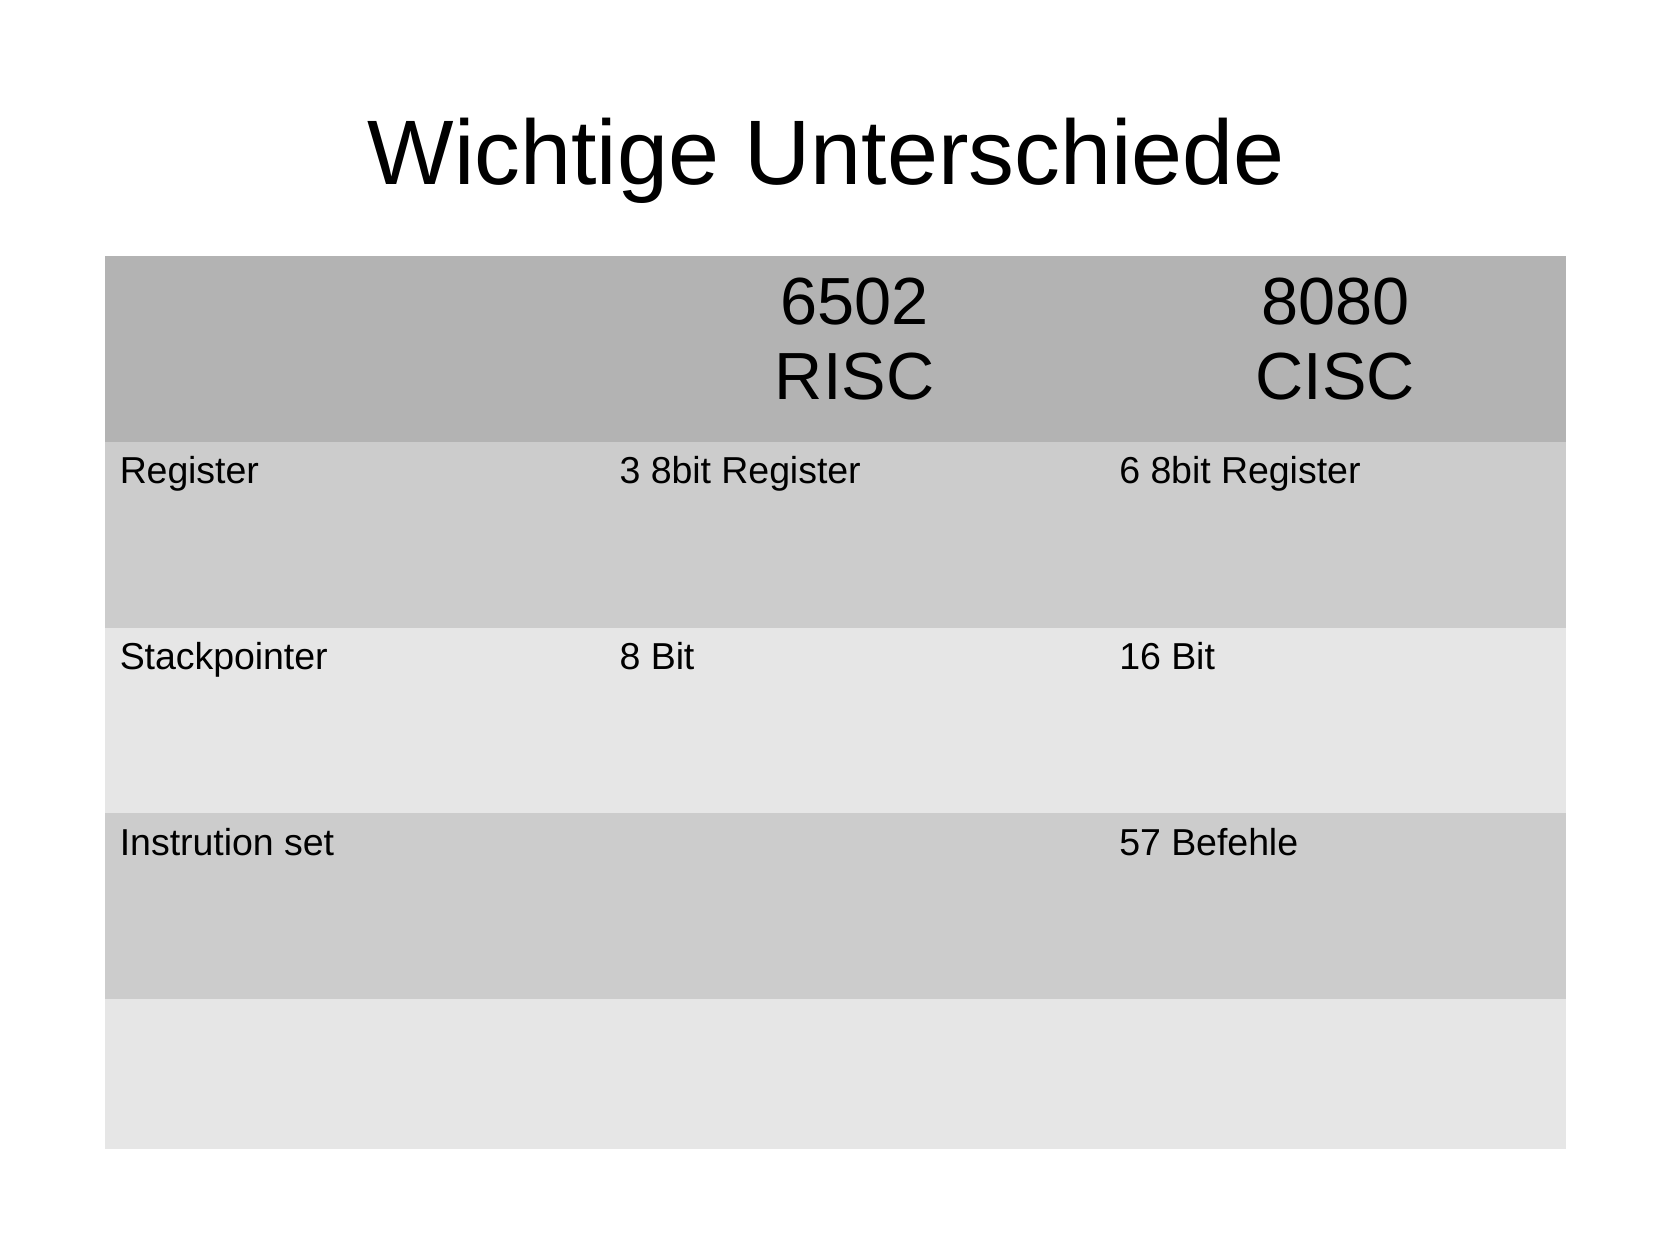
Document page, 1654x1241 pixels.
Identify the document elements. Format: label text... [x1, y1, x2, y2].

table_cell 16 Bit [1105, 628, 1566, 813]
table_header [105, 256, 605, 442]
table_cell 57 Befehle [1105, 813, 1566, 999]
table_cell 6 8bit Register [1105, 442, 1566, 628]
title Wichtige Unterschiede [82, 49, 1571, 257]
table_header 6502 RISC [605, 256, 1105, 442]
table_cell [105, 999, 605, 1149]
table_cell [605, 999, 1105, 1149]
table_cell [605, 813, 1105, 999]
table_cell 3 8bit Register [605, 442, 1105, 628]
table_cell Register [105, 442, 605, 628]
table_cell [1105, 999, 1566, 1149]
table_cell Stackpointer [105, 628, 605, 813]
table_cell Instrution set [105, 813, 605, 999]
table_cell 8 Bit [605, 628, 1105, 813]
table_header 8080 CISC [1105, 256, 1566, 442]
